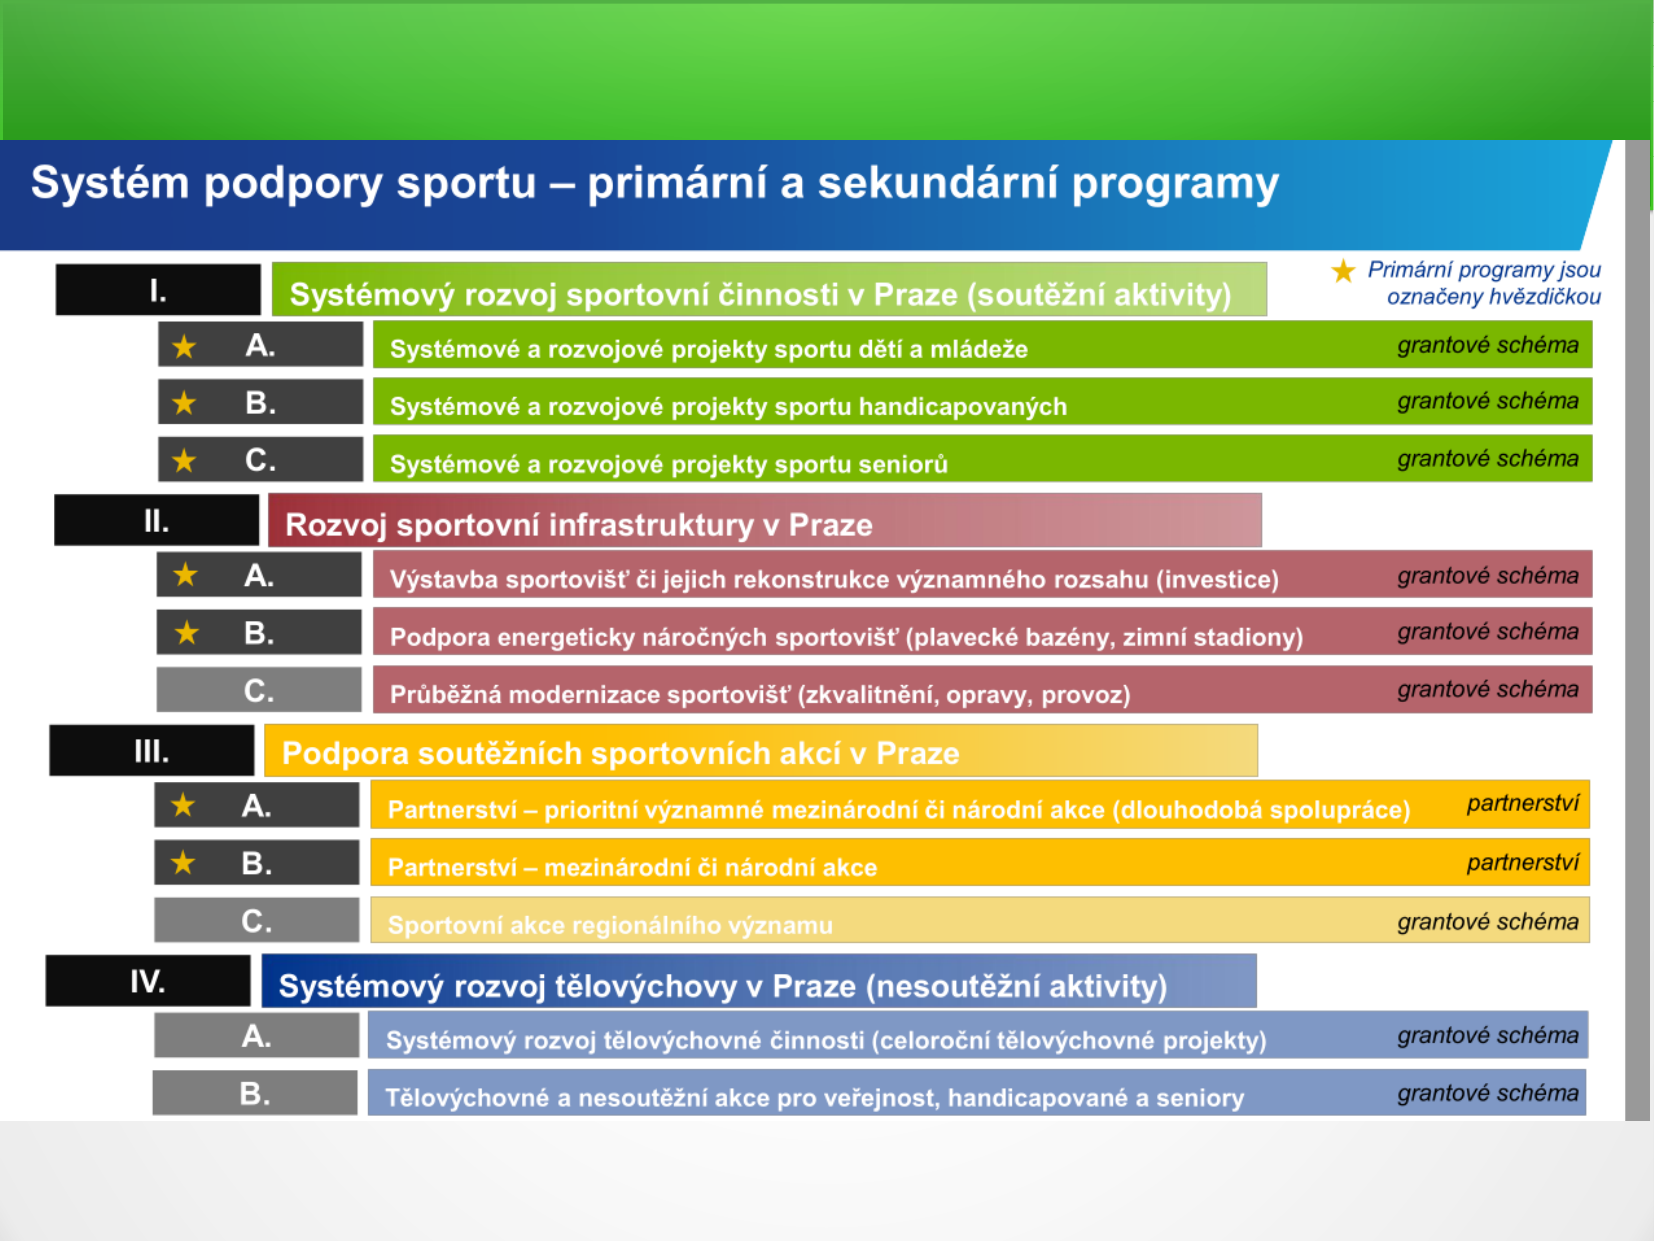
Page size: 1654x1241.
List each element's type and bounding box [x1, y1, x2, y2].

picture [0, 140, 1650, 1121]
